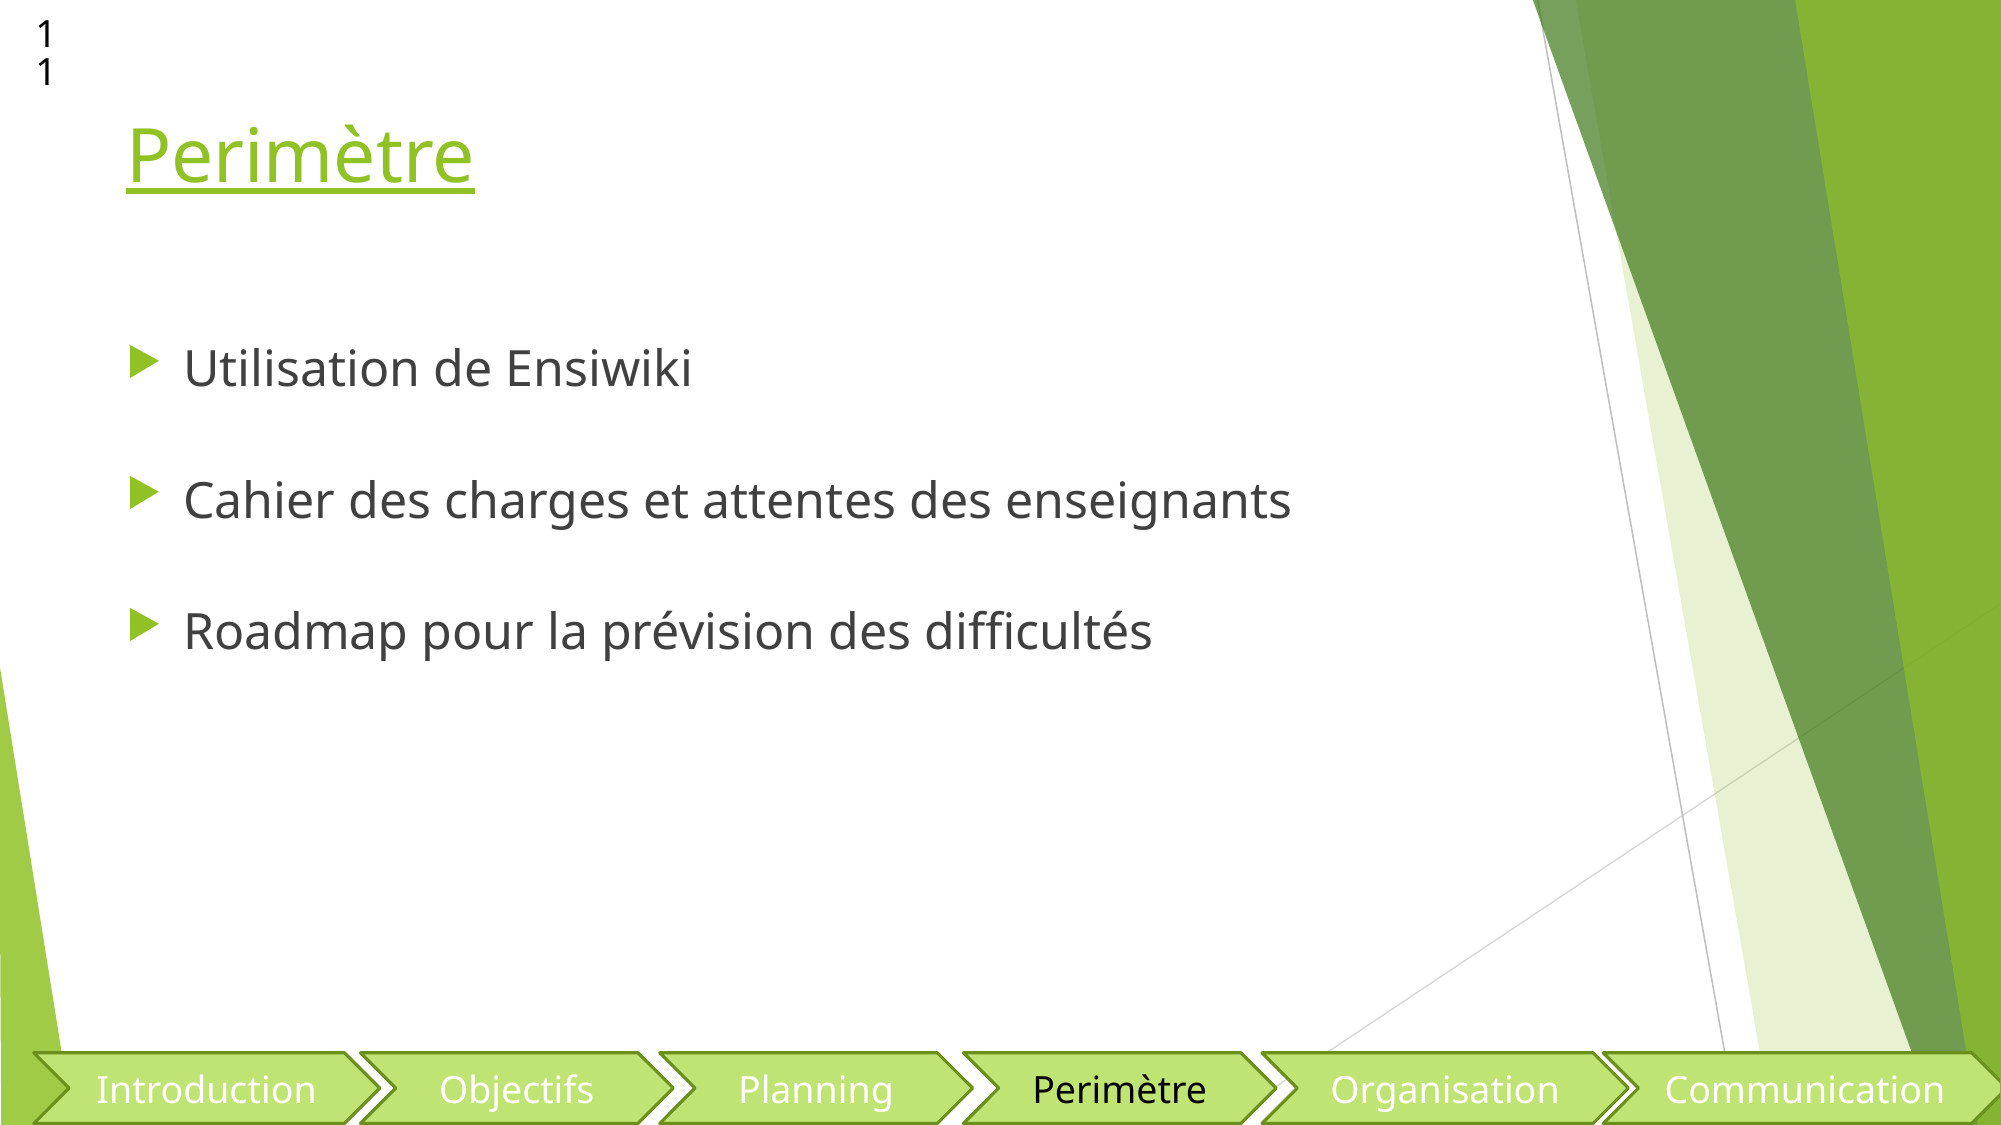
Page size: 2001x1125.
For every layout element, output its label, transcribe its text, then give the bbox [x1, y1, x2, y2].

list Utilisation de Ensiwiki Cahier des charges et attentes des enseignants Roadmap pour la prévision des difficultés [111, 248, 1522, 885]
text_box Introduction [33, 1052, 380, 1124]
title Perimètre [111, 99, 1522, 248]
text_box Planning [659, 1052, 973, 1124]
text_box Organisation [1261, 1052, 1629, 1124]
text_box Perimètre [963, 1052, 1277, 1124]
text_box Objectifs [360, 1052, 674, 1124]
text_box Communication [1603, 1052, 2000, 1124]
